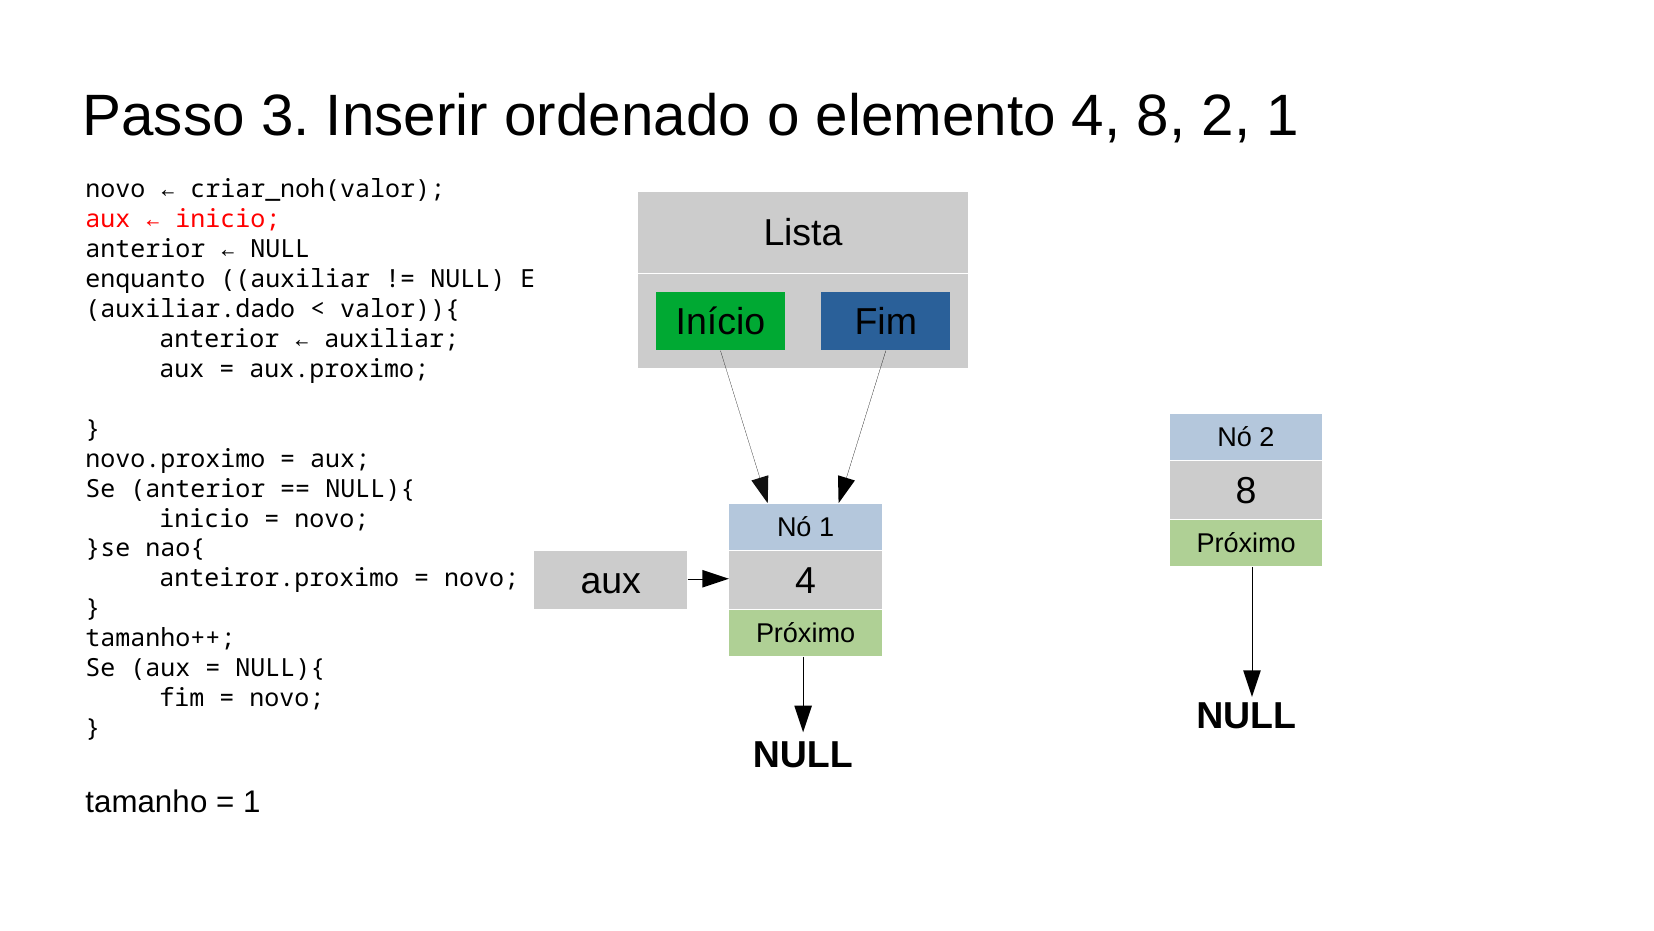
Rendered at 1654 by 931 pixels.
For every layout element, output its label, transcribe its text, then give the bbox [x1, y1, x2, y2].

text_box Próximo [728, 609, 883, 657]
text_box Início [655, 291, 786, 351]
text_box NULL [1181, 687, 1312, 745]
text_box aux [533, 550, 688, 610]
text_box Lista [637, 191, 969, 273]
text_box novo ← criar_noh(valor); aux ← inicio; anterior ← NULL enquanto ((auxiliar != NULL) E (auxiliar.dado < valor)){ anterior ← auxiliar; aux = aux.proximo; } novo.proximo = aux; Se (anterior == NULL){ inicio = novo; }se nao{ anteiror.proximo = novo; } tamanho++; Se (aux = NULL){ fim = novo; } [70, 165, 615, 779]
text_box [637, 273, 969, 369]
text_box tamanho = 1 [70, 779, 276, 827]
text_box NULL [738, 726, 868, 784]
text_box Nó 2 [1169, 413, 1323, 461]
text_box Próximo [1169, 519, 1323, 567]
text_box 8 [1169, 461, 1323, 519]
text_box Nó 1 [728, 503, 883, 551]
text_box 4 [728, 551, 883, 609]
title Passo 3. Inserir ordenado o elemento 4, 8, 2, 1 [82, 37, 1571, 193]
text_box Fim [820, 291, 951, 351]
